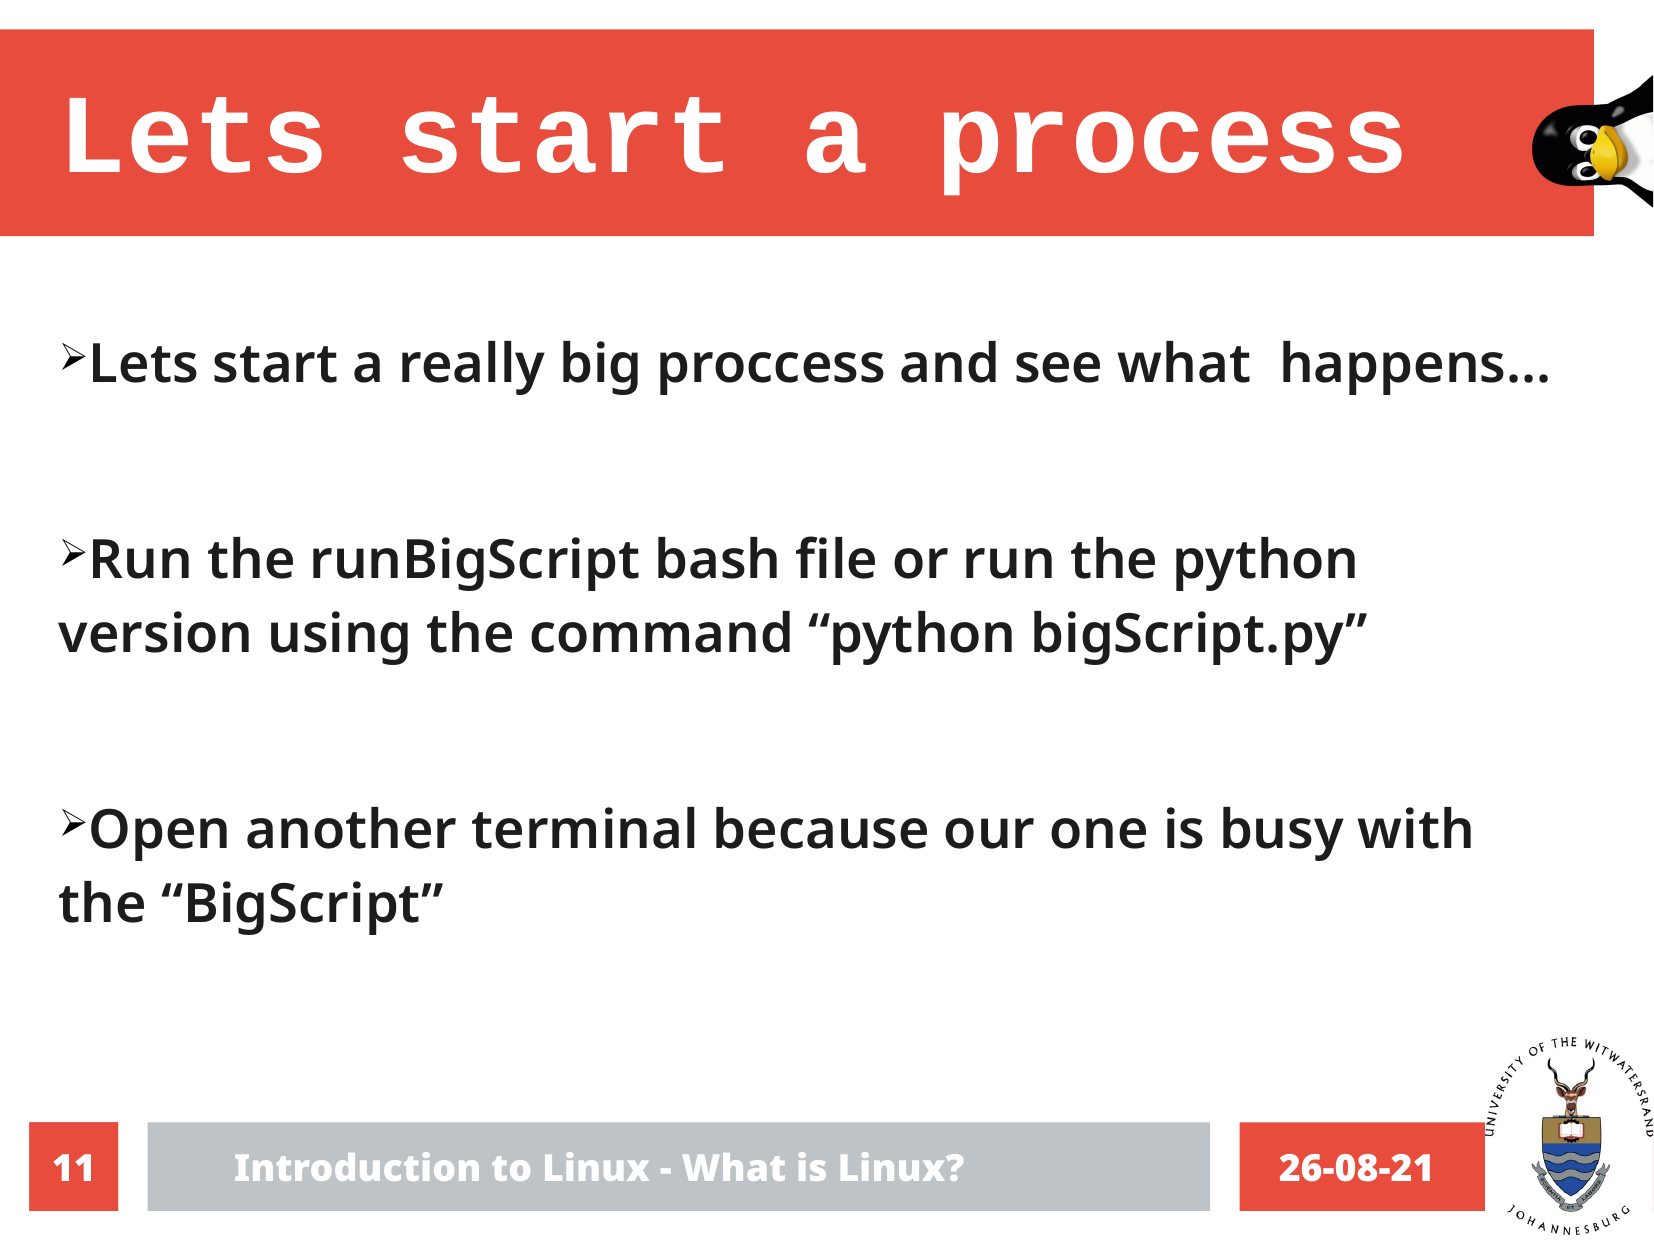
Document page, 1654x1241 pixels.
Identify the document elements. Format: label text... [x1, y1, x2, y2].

list Lets start a really big proccess and see what happens... Run the runBigScript bash file or run the python version using the command “python bigScript.py” Open another terminal because our one is busy with the “BigScript” [58, 324, 1565, 1093]
picture [1515, 24, 1654, 276]
picture [1485, 1037, 1654, 1235]
title Lets start a process [58, 59, 1594, 207]
